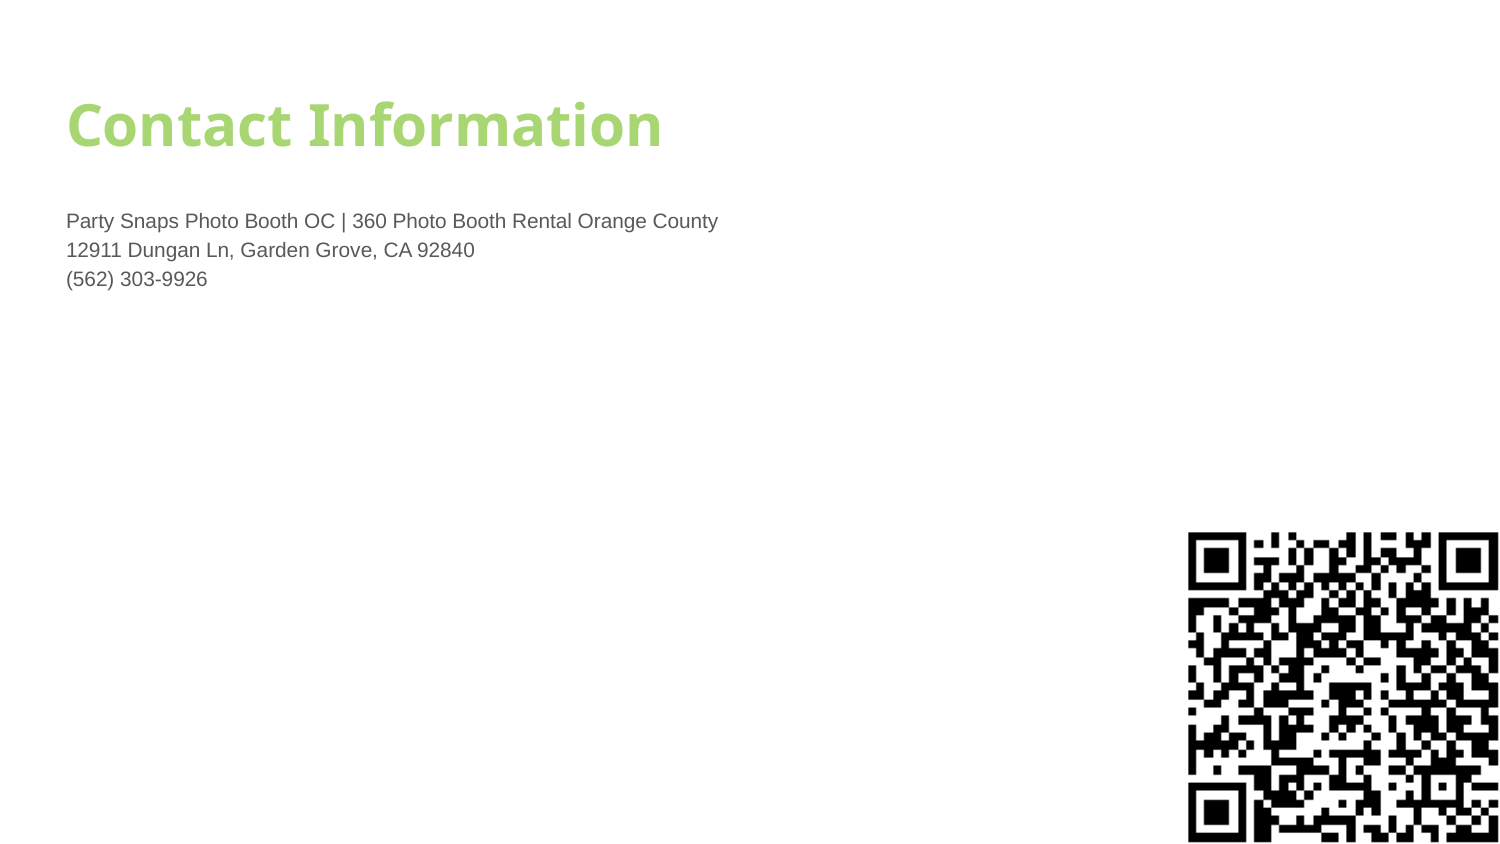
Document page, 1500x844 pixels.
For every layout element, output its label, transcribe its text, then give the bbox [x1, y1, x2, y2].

picture [1187, 531, 1500, 844]
title Contact Information [51, 72, 1449, 167]
list Party Snaps Photo Booth OC | 360 Photo Booth Rental Orange County 12911 Dungan Ln, Garden Grove, CA 92840 (562) 303-9926 [51, 189, 1449, 750]
